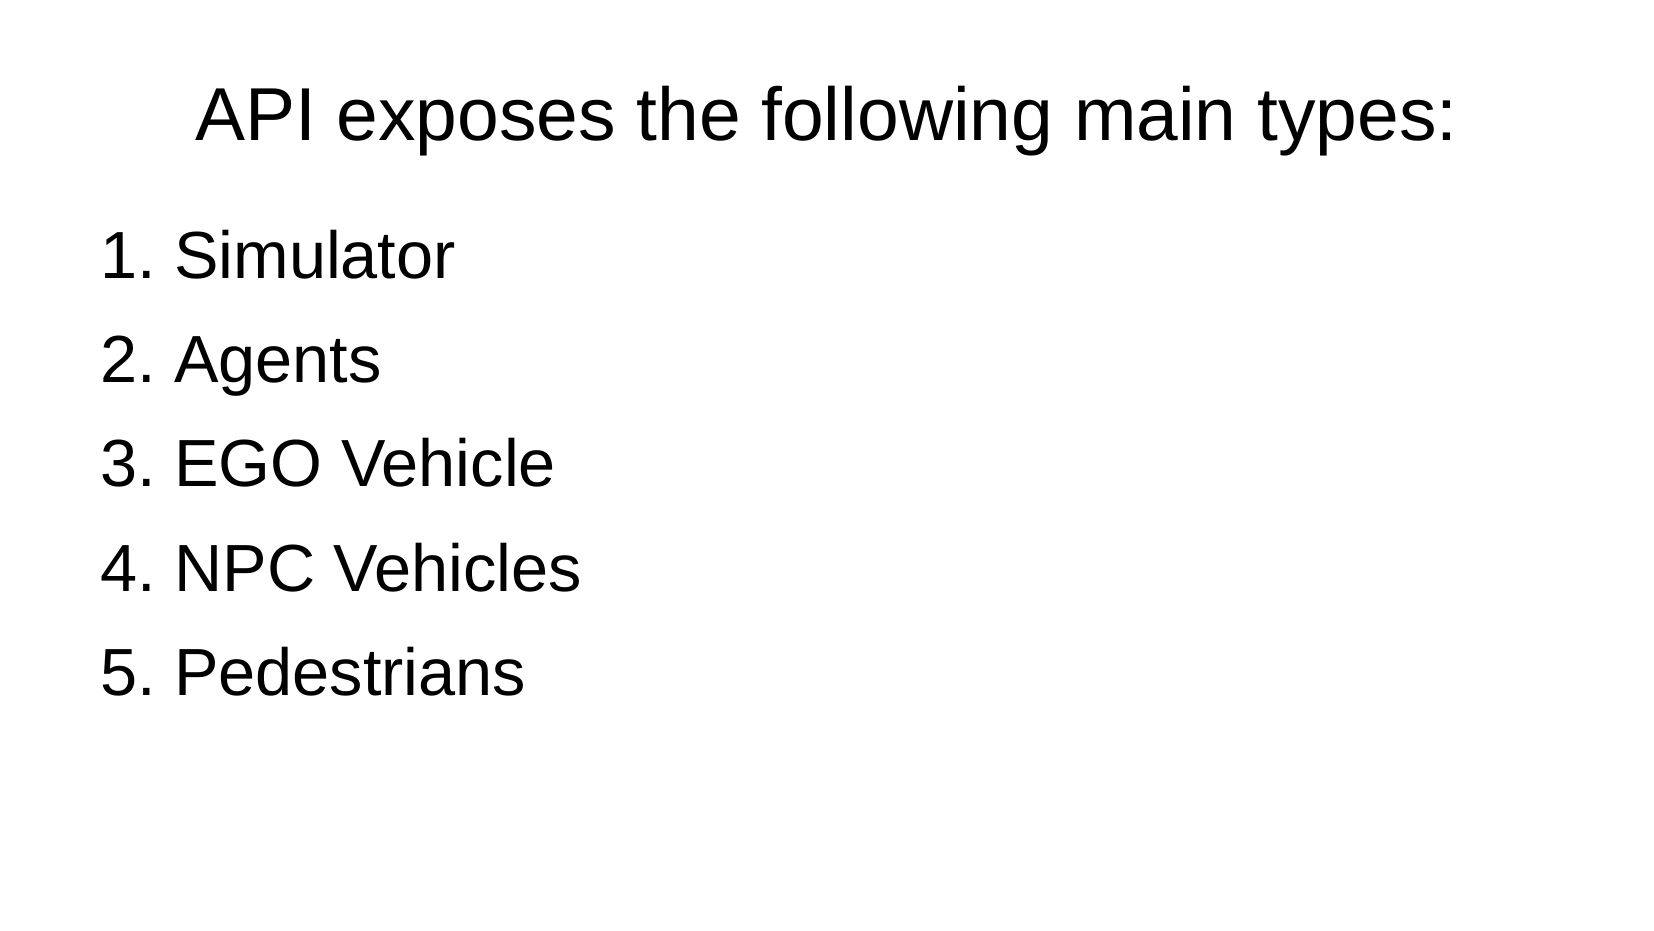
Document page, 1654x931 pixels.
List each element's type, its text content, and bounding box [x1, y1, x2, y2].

list Simulator Agents EGO Vehicle NPC Vehicles Pedestrians [82, 217, 1571, 758]
title API exposes the following main types: [82, 37, 1571, 193]
